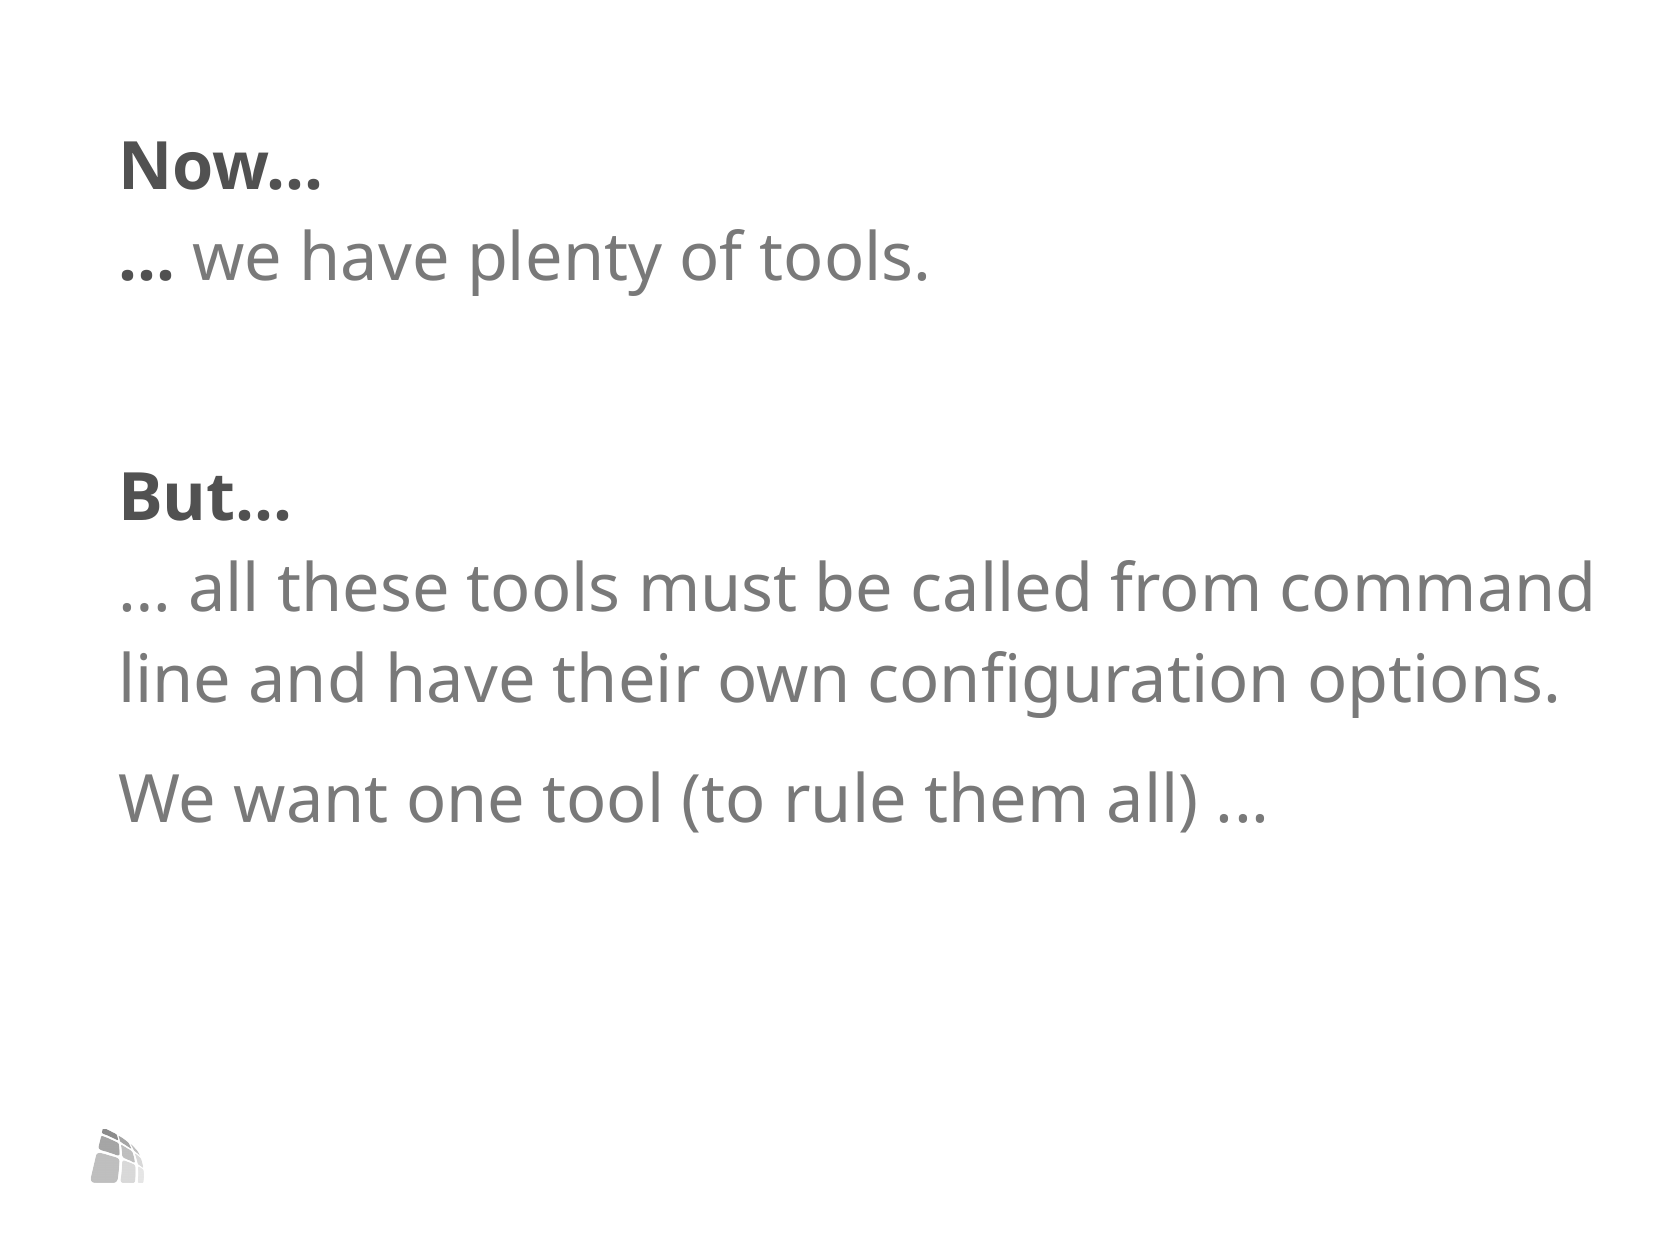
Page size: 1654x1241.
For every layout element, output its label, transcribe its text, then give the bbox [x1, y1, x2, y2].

list Now... … we have plenty of tools. But... … all these tools must be called from command line and have their own configuration options. We want one tool (to rule them all) ... [118, 118, 1607, 1010]
picture [82, 1129, 144, 1183]
